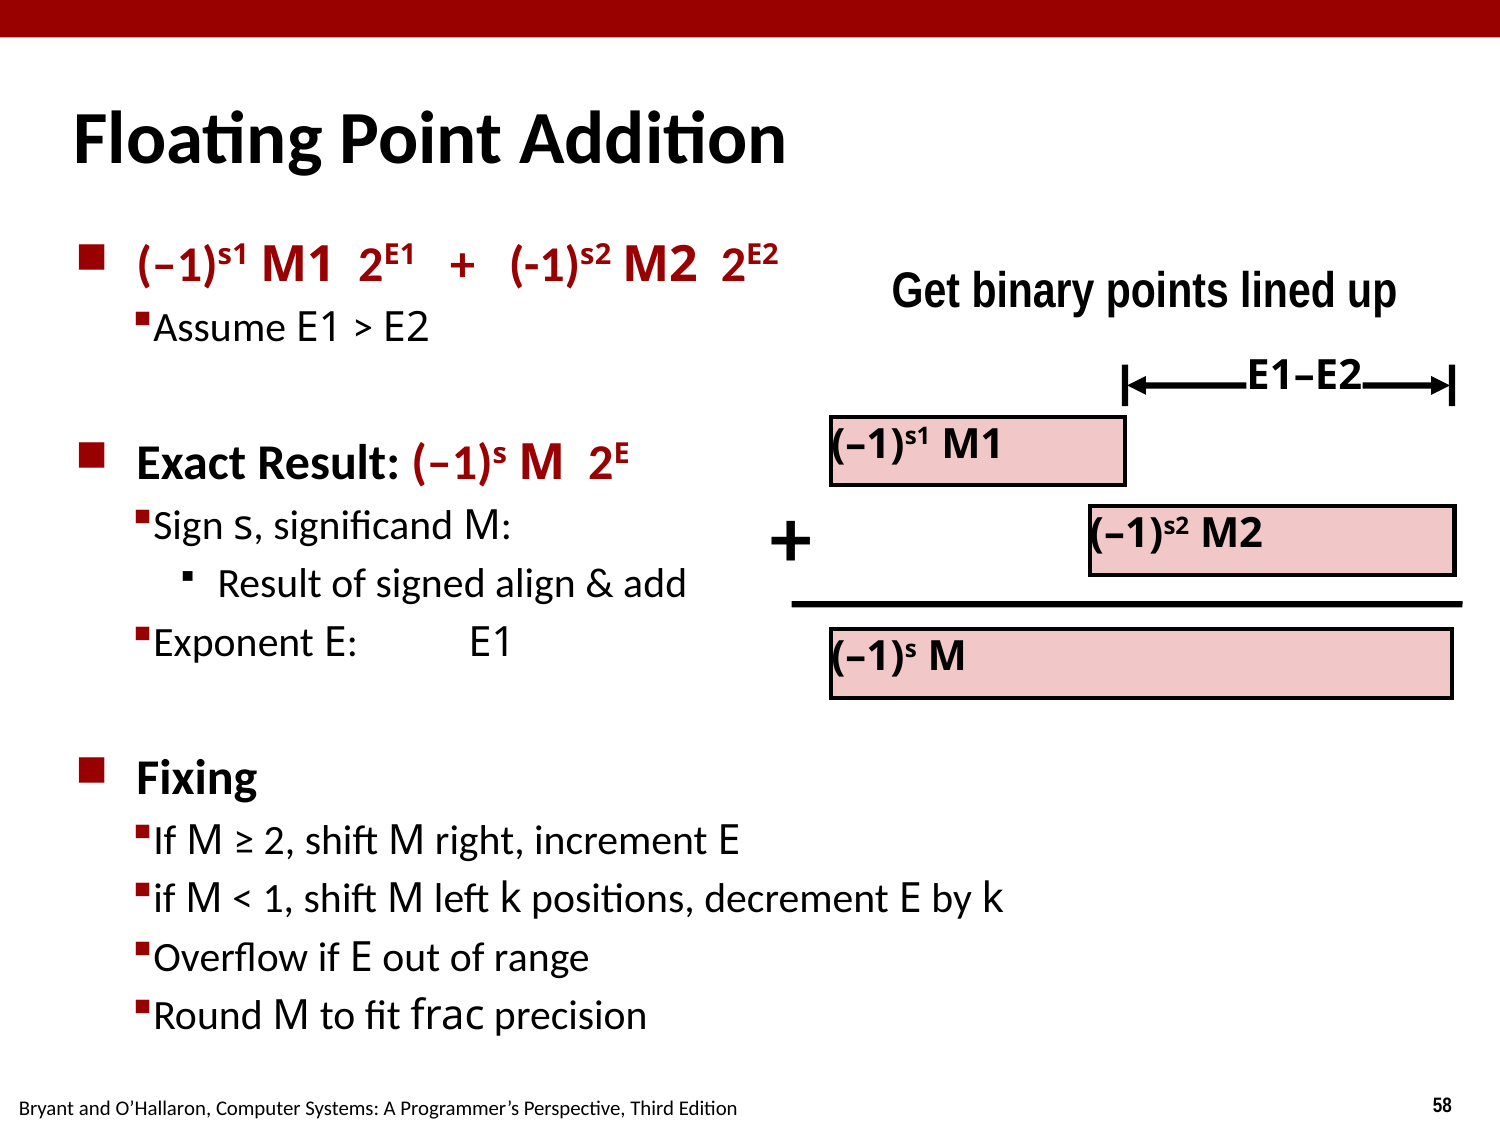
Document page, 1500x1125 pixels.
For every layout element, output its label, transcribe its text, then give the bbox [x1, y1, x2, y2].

text_box Get binary points lined up [876, 249, 1413, 325]
text_box (–1)s2 M2 [1090, 506, 1455, 575]
text_box (–1)s M [831, 629, 1453, 698]
list (–1)s1 M1 2E1 + (-1)s2 M2 2E2 Assume E1 > E2 Exact Result: (–1)s M 2E Sign s, significand M: Result of signed align & add Exponent E: E1 Fixing If M ≥ 2, shift M right, increment E if M < 1, shift M left k positions, decrement E by k Overflow if E out of range Round M to fit frac precision [65, 223, 1361, 1040]
text_box + [770, 483, 813, 584]
text_box E1–E2 [1246, 347, 1363, 398]
title Floating Point Addition [58, 71, 1304, 197]
text_box (–1)s1 M1 [831, 416, 1125, 486]
